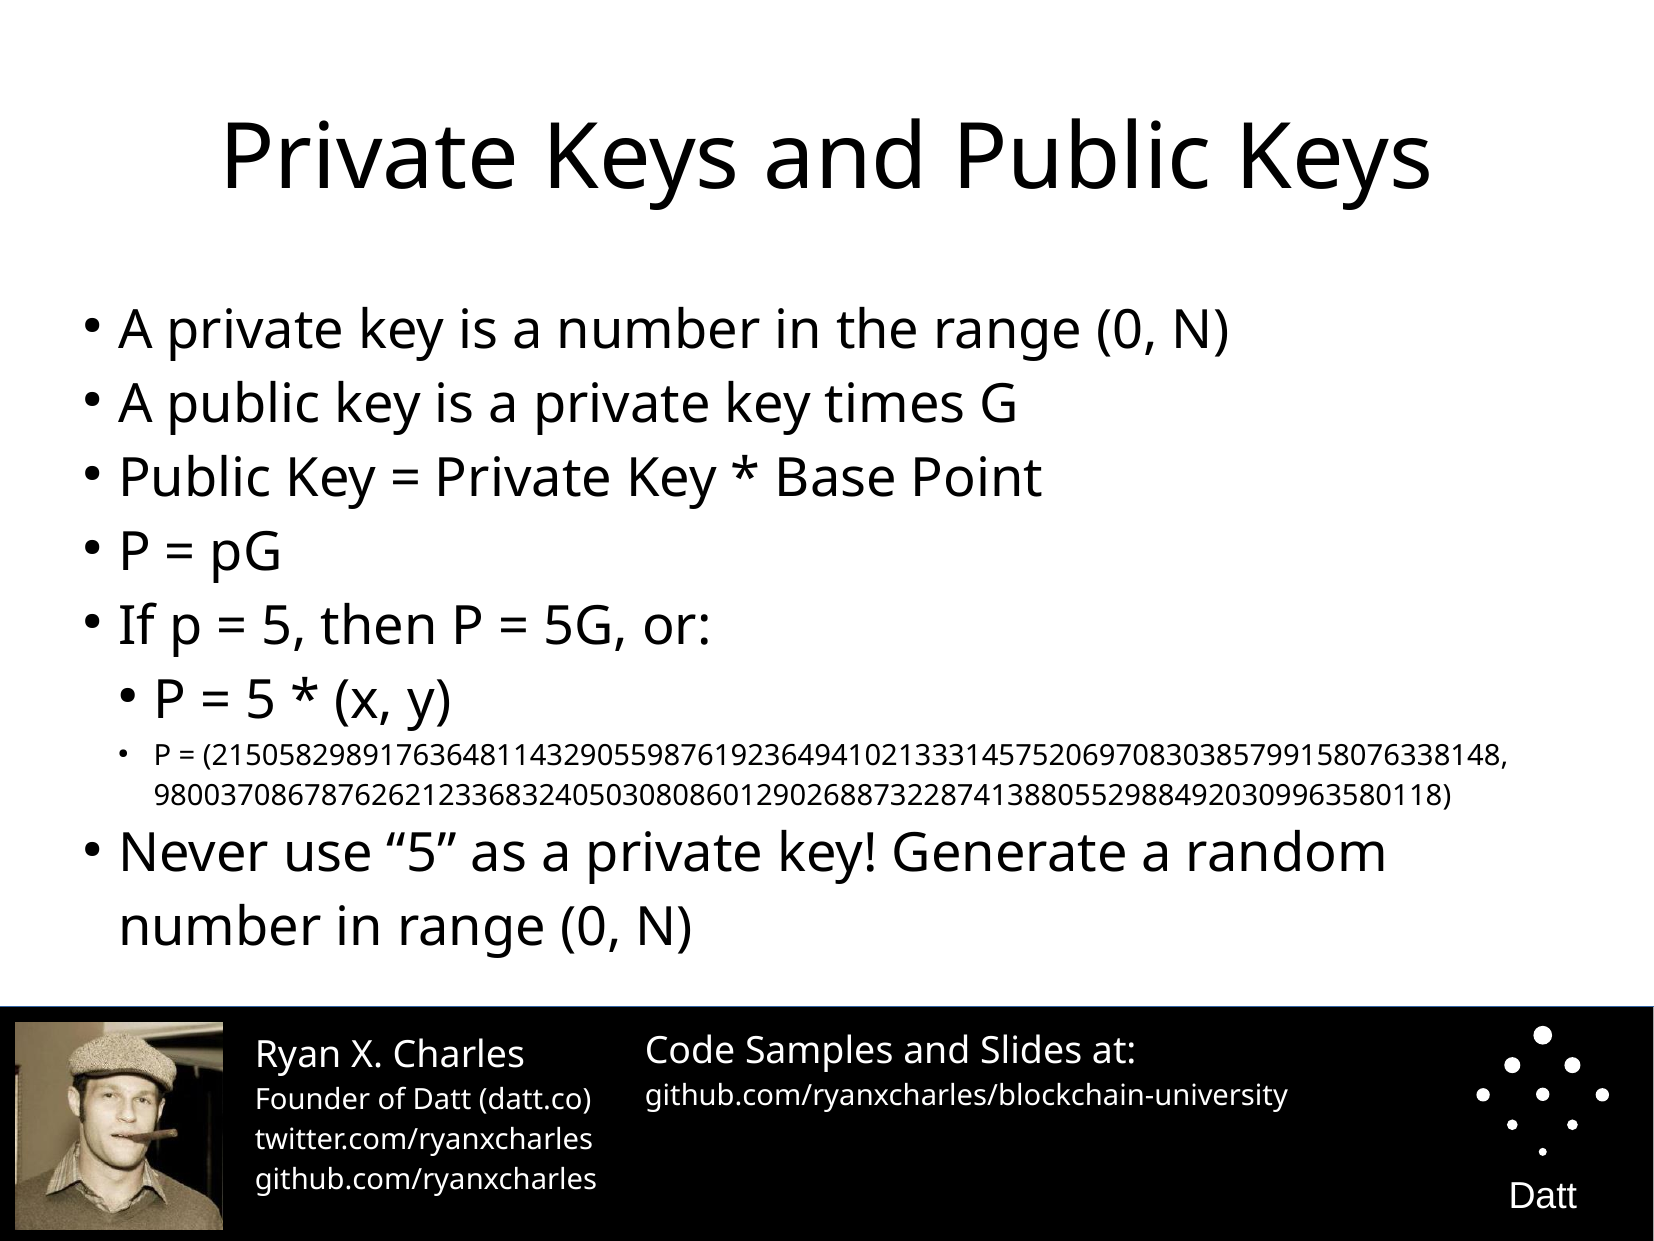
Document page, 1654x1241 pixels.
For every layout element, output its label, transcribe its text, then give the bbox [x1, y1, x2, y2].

text_box [0, 1006, 1654, 1241]
subtitle A private key is a number in the range (0, N) A public key is a private key times G Public Key = Private Key * Base Point P = pG If p = 5, then P = 5G, or: P = 5 * (x, y) P = (21505829891763648114329055987619236494102133314575206970830385799158076338148, 98003708678762621233683240503080860129026887322874138805529884920309963580118) Never use “5” as a private key! Generate a random number in range (0, N) [82, 290, 1571, 1010]
text_box Datt [1452, 1167, 1633, 1241]
picture [1475, 1023, 1611, 1159]
picture [15, 1022, 223, 1231]
title Private Keys and Public Keys [82, 49, 1571, 257]
text_box Ryan X. Charles Founder of Datt (datt.co) twitter.com/ryanxcharles github.com/ryanxcharles [240, 1020, 976, 1241]
text_box Code Samples and Slides at: github.com/ryanxcharles/blockchain-university [630, 1015, 1403, 1156]
